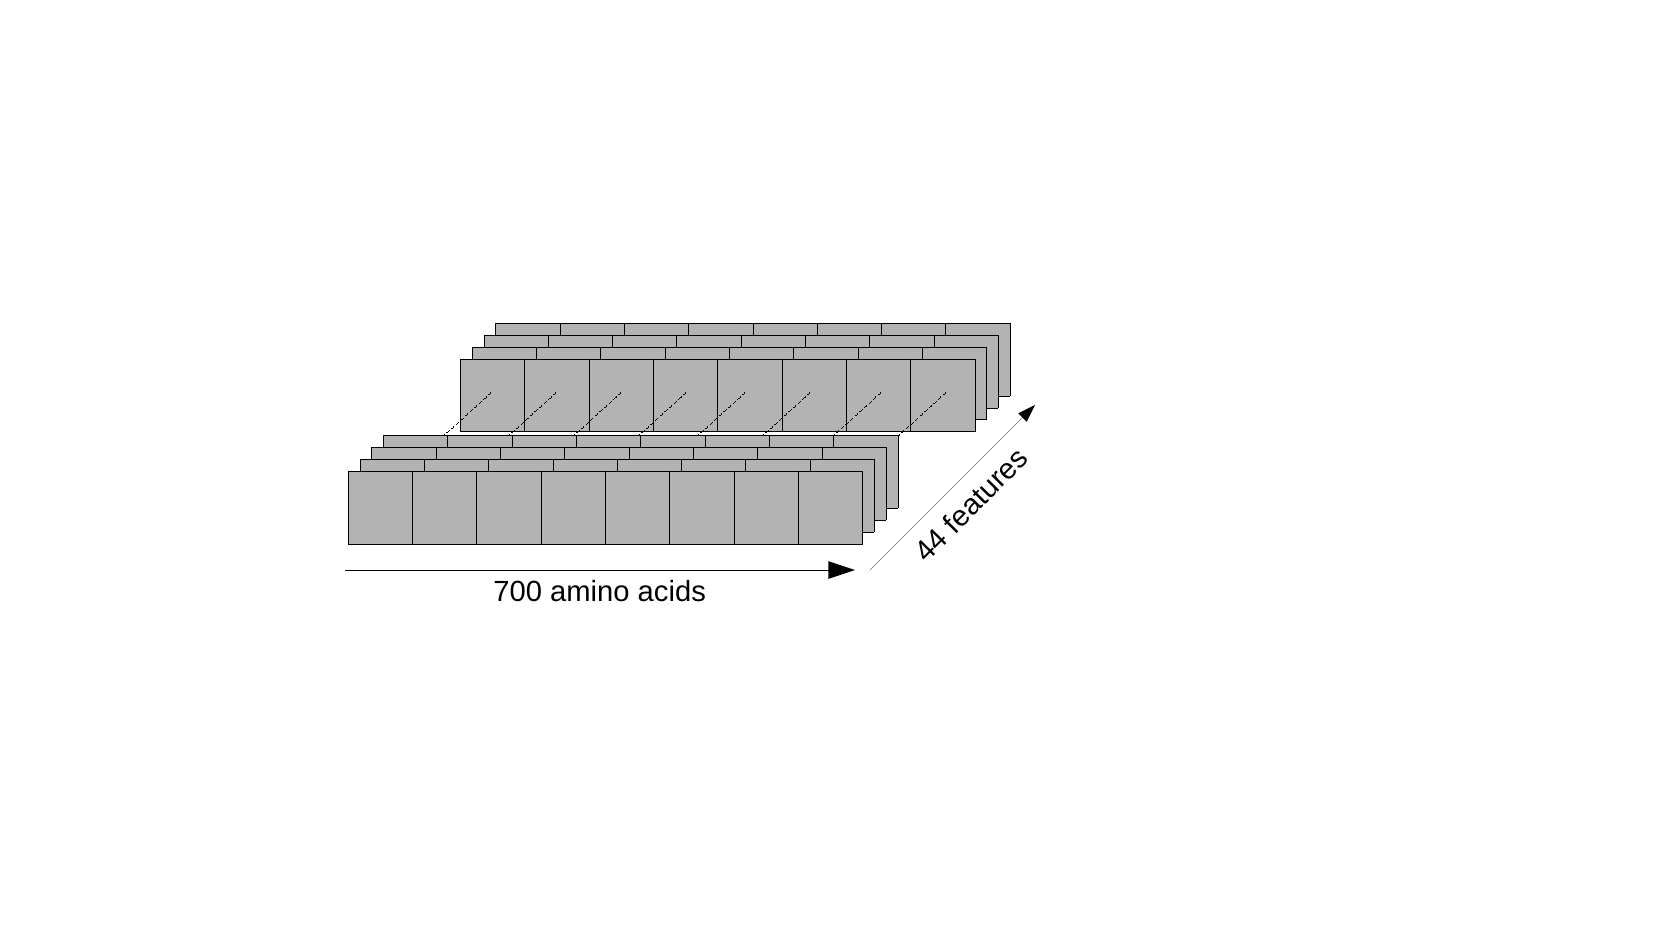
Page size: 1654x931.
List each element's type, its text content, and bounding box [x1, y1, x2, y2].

table_header [754, 324, 817, 335]
table_header [735, 472, 798, 544]
table_header [847, 360, 910, 431]
table_header [590, 360, 653, 431]
table_header [694, 448, 757, 459]
table_header [677, 336, 741, 347]
table_header [349, 472, 412, 544]
table_header [770, 436, 833, 447]
table_header [806, 336, 869, 347]
table_header [561, 324, 624, 335]
table_header [542, 472, 605, 544]
table_header [859, 348, 922, 359]
table_header [625, 324, 688, 335]
table_header [641, 436, 705, 447]
table_header [834, 436, 898, 508]
table_header [689, 324, 753, 335]
table_header [554, 460, 617, 471]
table_header [946, 324, 1010, 396]
table_header [513, 436, 576, 447]
table_header [473, 348, 536, 359]
table_header [670, 472, 734, 544]
table_header [437, 448, 500, 459]
table_header [485, 336, 548, 347]
table_header [730, 348, 793, 359]
table_header [461, 360, 524, 431]
text_box 44 features [891, 425, 1050, 585]
table_header [501, 448, 564, 459]
table_header [477, 472, 541, 544]
table_header [496, 324, 560, 335]
table_header [882, 324, 945, 335]
table_header [425, 460, 488, 471]
table_header [758, 448, 822, 459]
table_header [823, 448, 886, 520]
table_header [818, 324, 881, 335]
table_header [630, 448, 693, 459]
table_header [413, 472, 476, 544]
table_header [361, 460, 424, 471]
table_header [799, 472, 862, 544]
table_header [746, 460, 810, 471]
table_header [565, 448, 629, 459]
table_header [384, 436, 447, 447]
table_header [372, 448, 436, 459]
table_header [606, 472, 669, 544]
table_header [911, 360, 975, 431]
table_header [549, 336, 612, 347]
table_header [537, 348, 600, 359]
table_header [923, 348, 986, 419]
table_header [811, 460, 874, 532]
table_header [706, 436, 769, 447]
table_header [794, 348, 858, 359]
table_header [601, 348, 665, 359]
table_header [654, 360, 717, 431]
table_header [489, 460, 553, 471]
table_header [783, 360, 846, 431]
table_header [682, 460, 745, 471]
table_header [935, 336, 998, 408]
table_header [613, 336, 676, 347]
table_header [448, 436, 512, 447]
table_header [618, 460, 681, 471]
table_header [718, 360, 782, 431]
table_header [525, 360, 589, 431]
table_header [742, 336, 805, 347]
table_header [577, 436, 640, 447]
table_header [870, 336, 934, 347]
table_header [666, 348, 729, 359]
